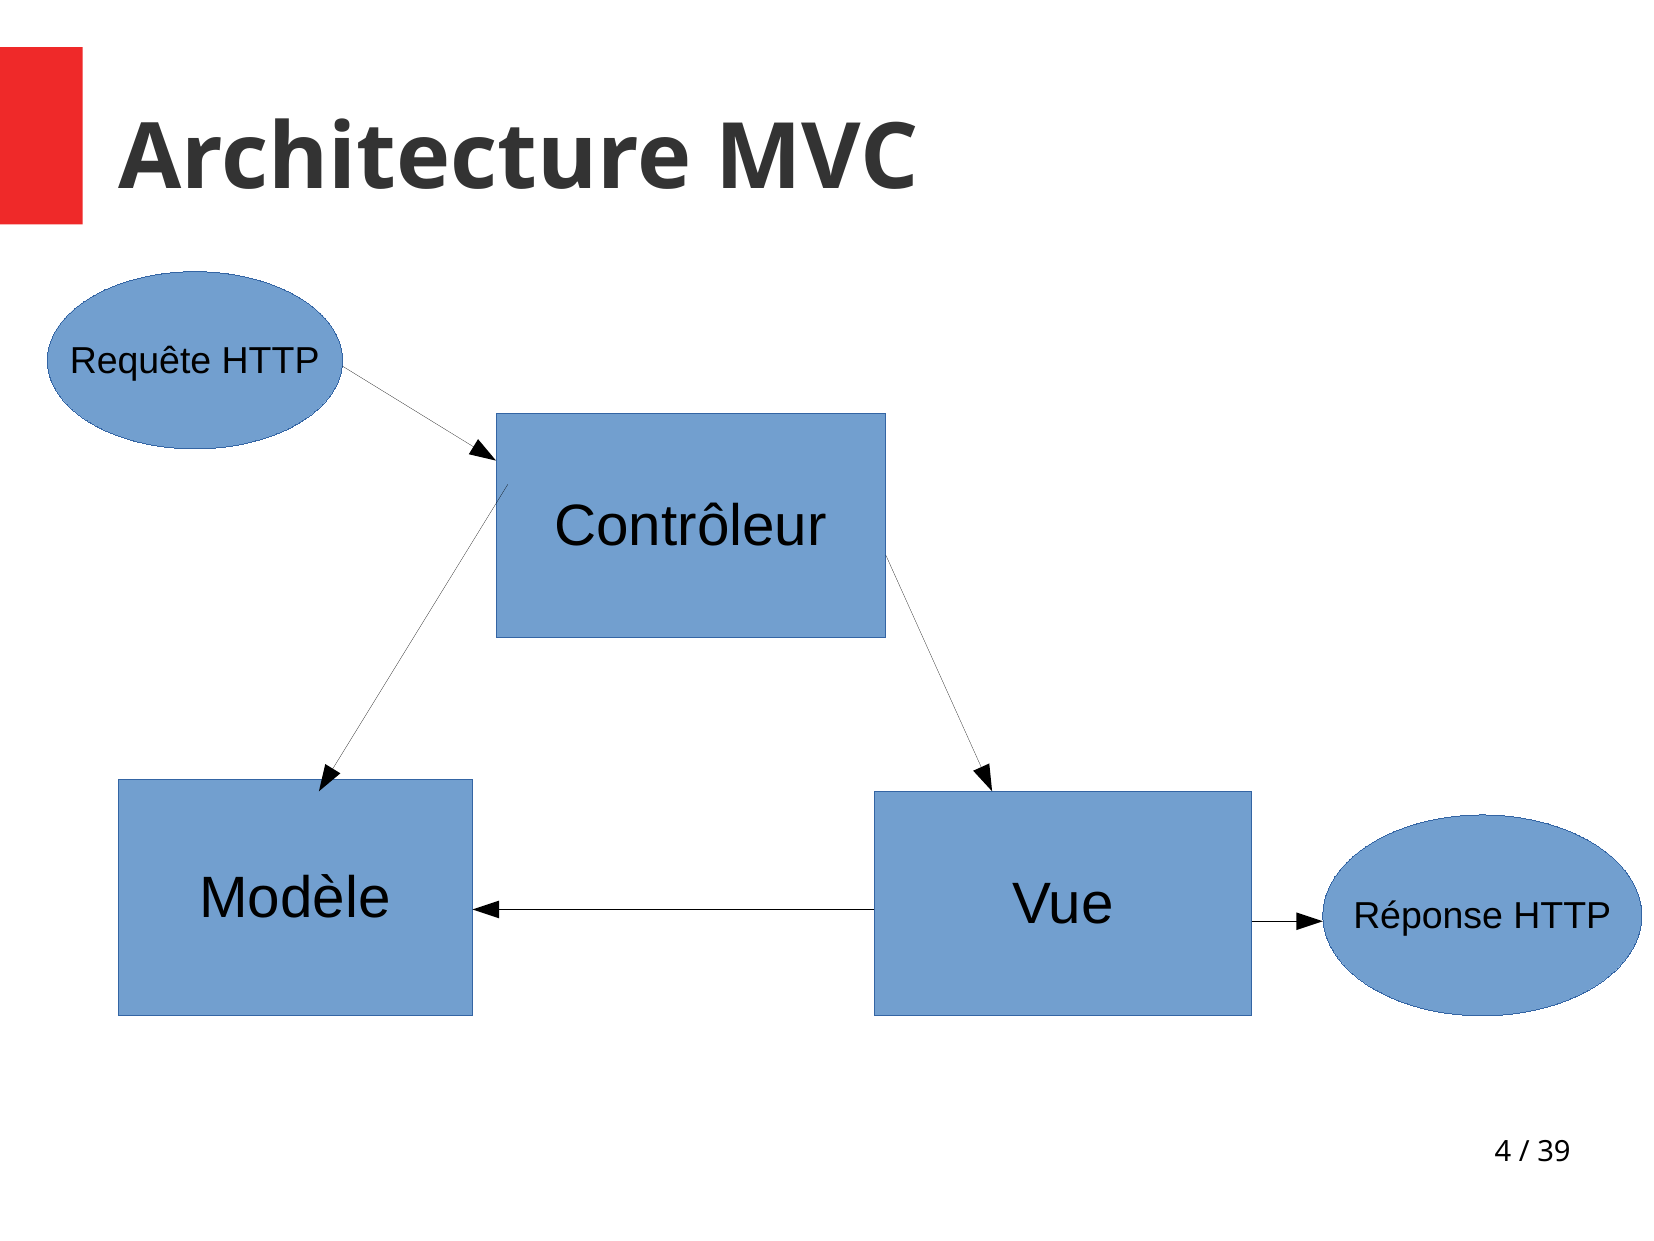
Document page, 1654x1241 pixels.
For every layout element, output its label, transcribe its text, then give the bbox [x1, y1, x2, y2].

text_box Requête HTTP [47, 271, 343, 449]
text_box Modèle [118, 779, 473, 1016]
title Architecture MVC [118, 49, 1571, 257]
text_box Réponse HTTP [1322, 814, 1642, 1016]
text_box Contrôleur [496, 413, 886, 638]
text_box Vue [874, 791, 1252, 1016]
